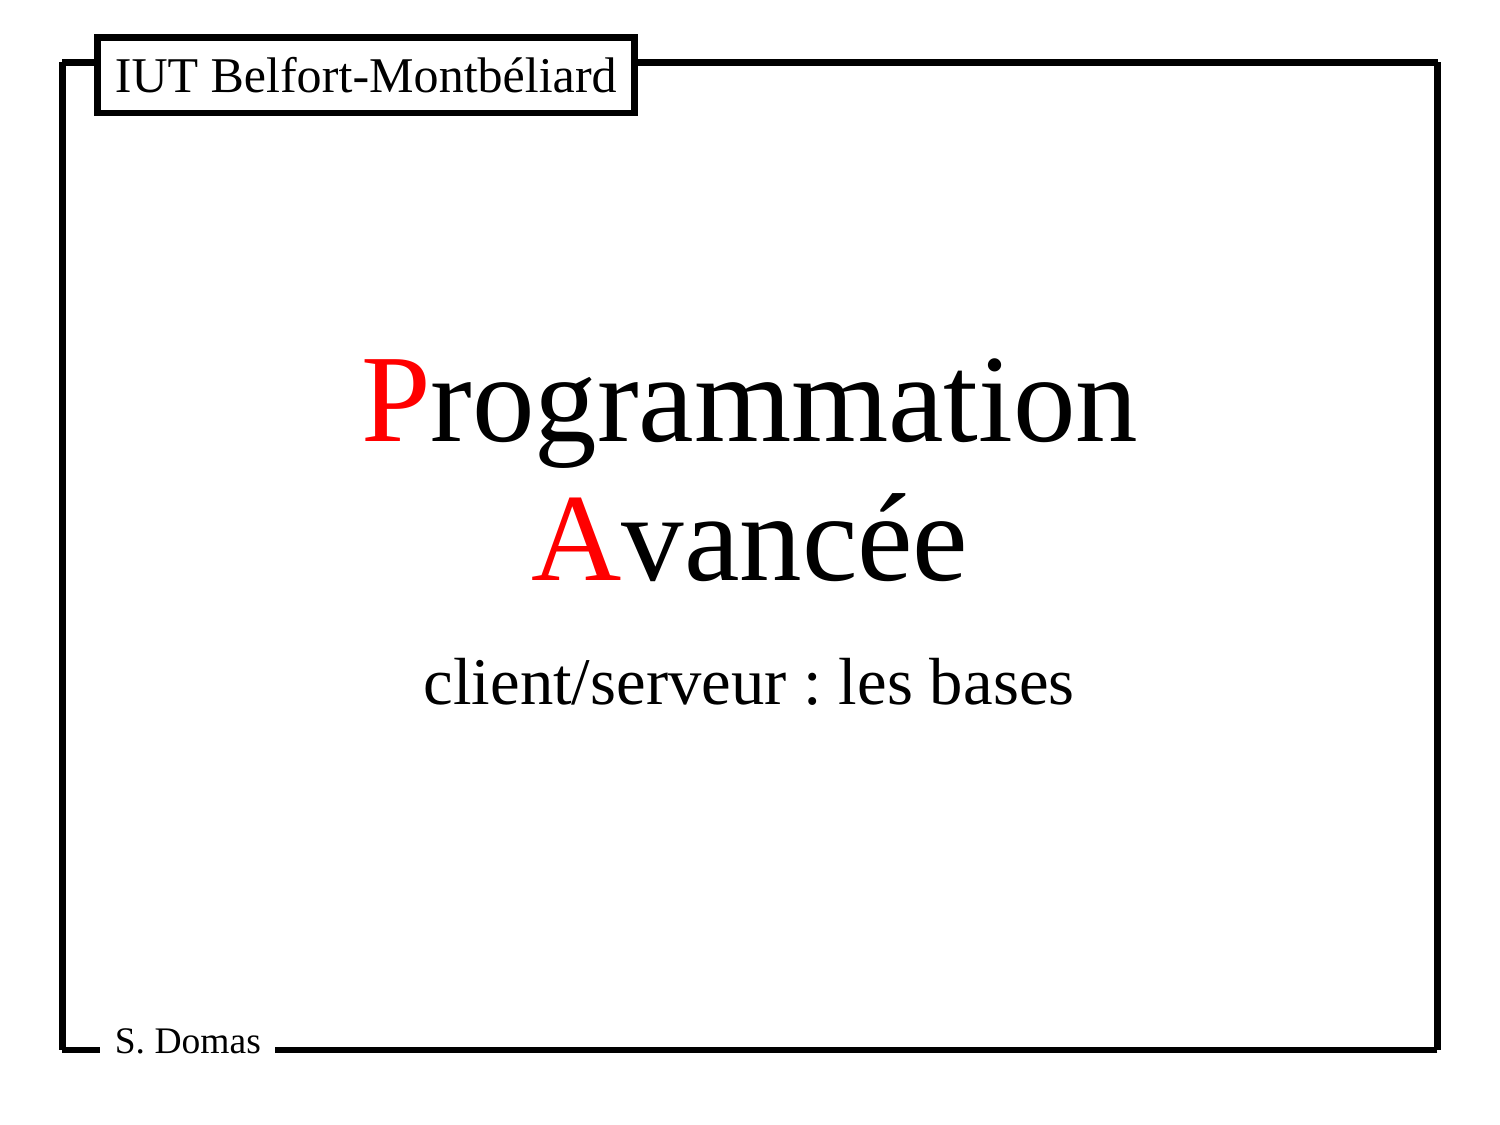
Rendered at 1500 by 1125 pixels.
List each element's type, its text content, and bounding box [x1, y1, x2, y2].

title Programmation Avancée [112, 322, 1388, 615]
subtitle client/serveur : les bases [225, 637, 1276, 851]
text_box S. Domas [100, 1012, 276, 1070]
text_box IUT Belfort-Montbéliard [97, 37, 635, 114]
